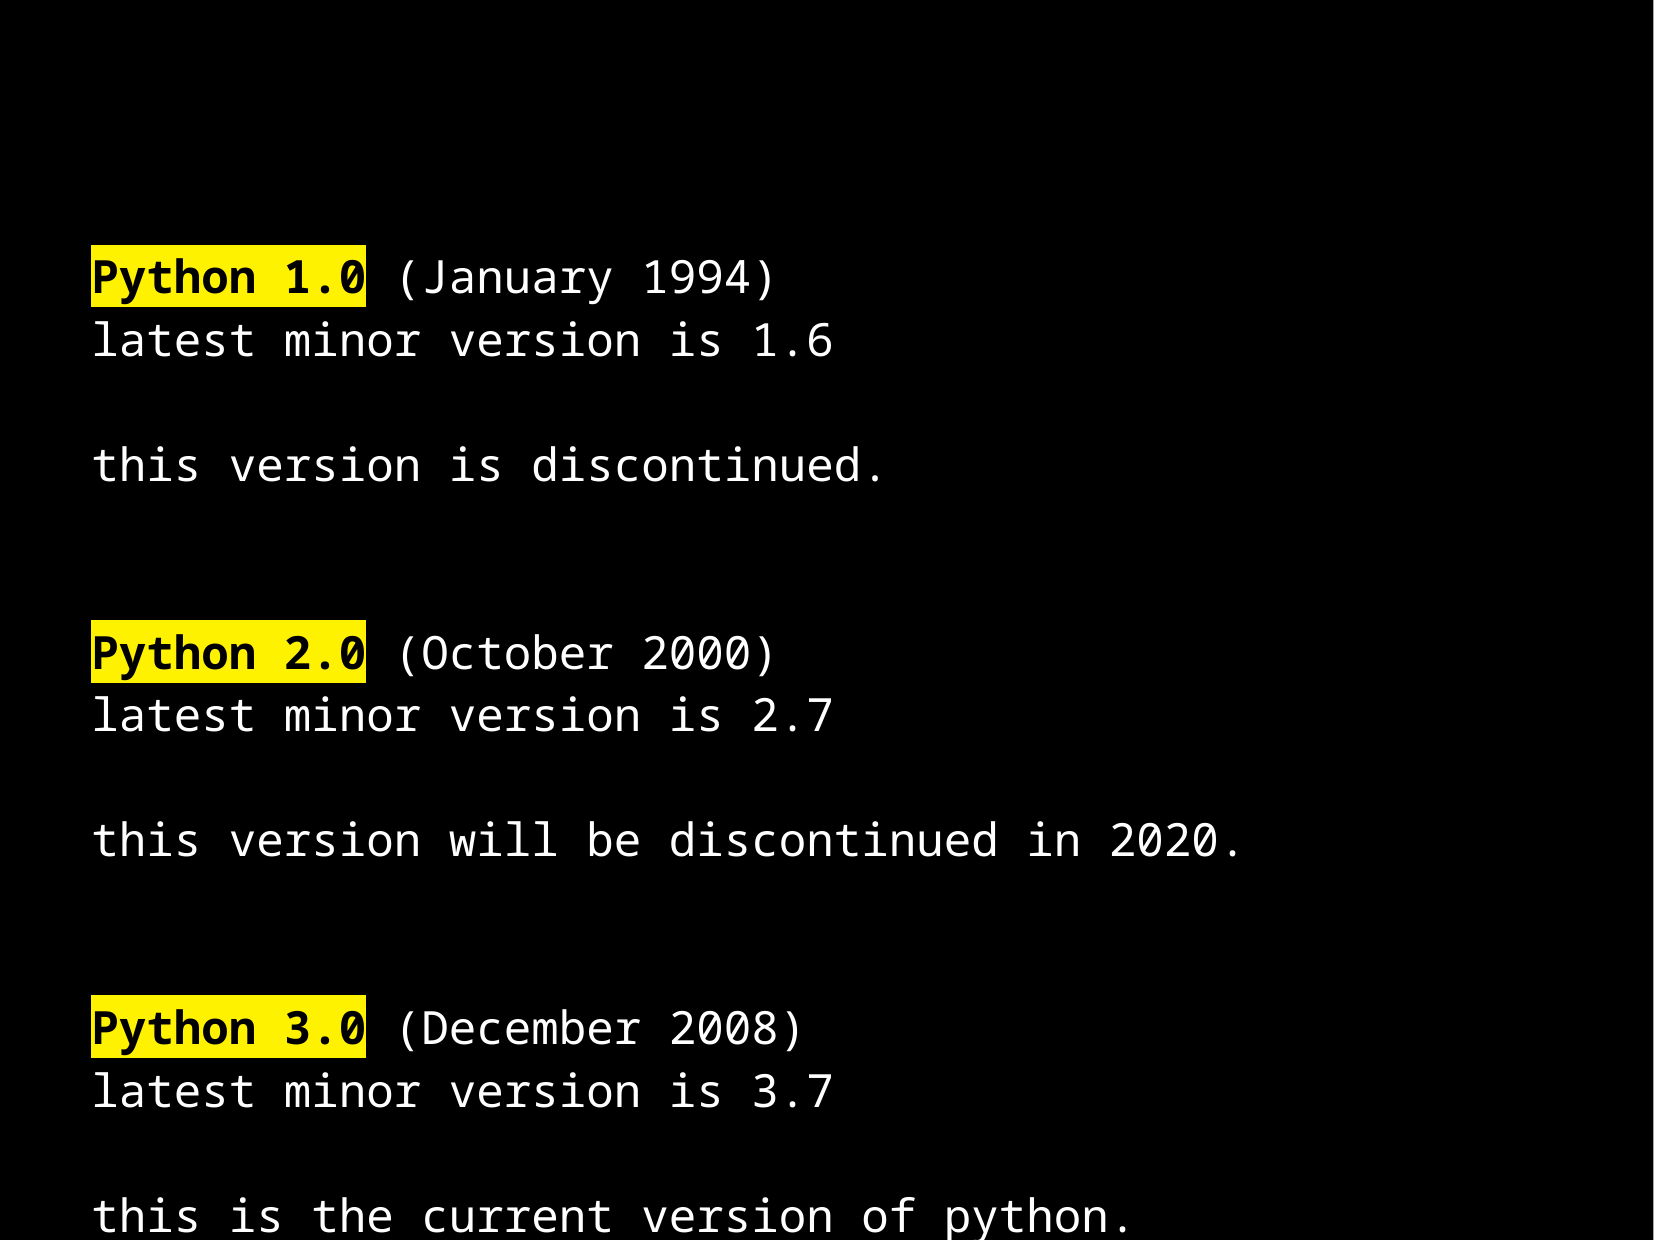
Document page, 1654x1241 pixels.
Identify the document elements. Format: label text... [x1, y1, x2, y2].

text_box Python 1.0 (January 1994) latest minor version is 1.6 this version is discontinued. Python 2.0 (October 2000) latest minor version is 2.7 this version will be discontinued in 2020. Python 3.0 (December 2008) latest minor version is 3.7 this is the current version of python. [76, 237, 1577, 1003]
